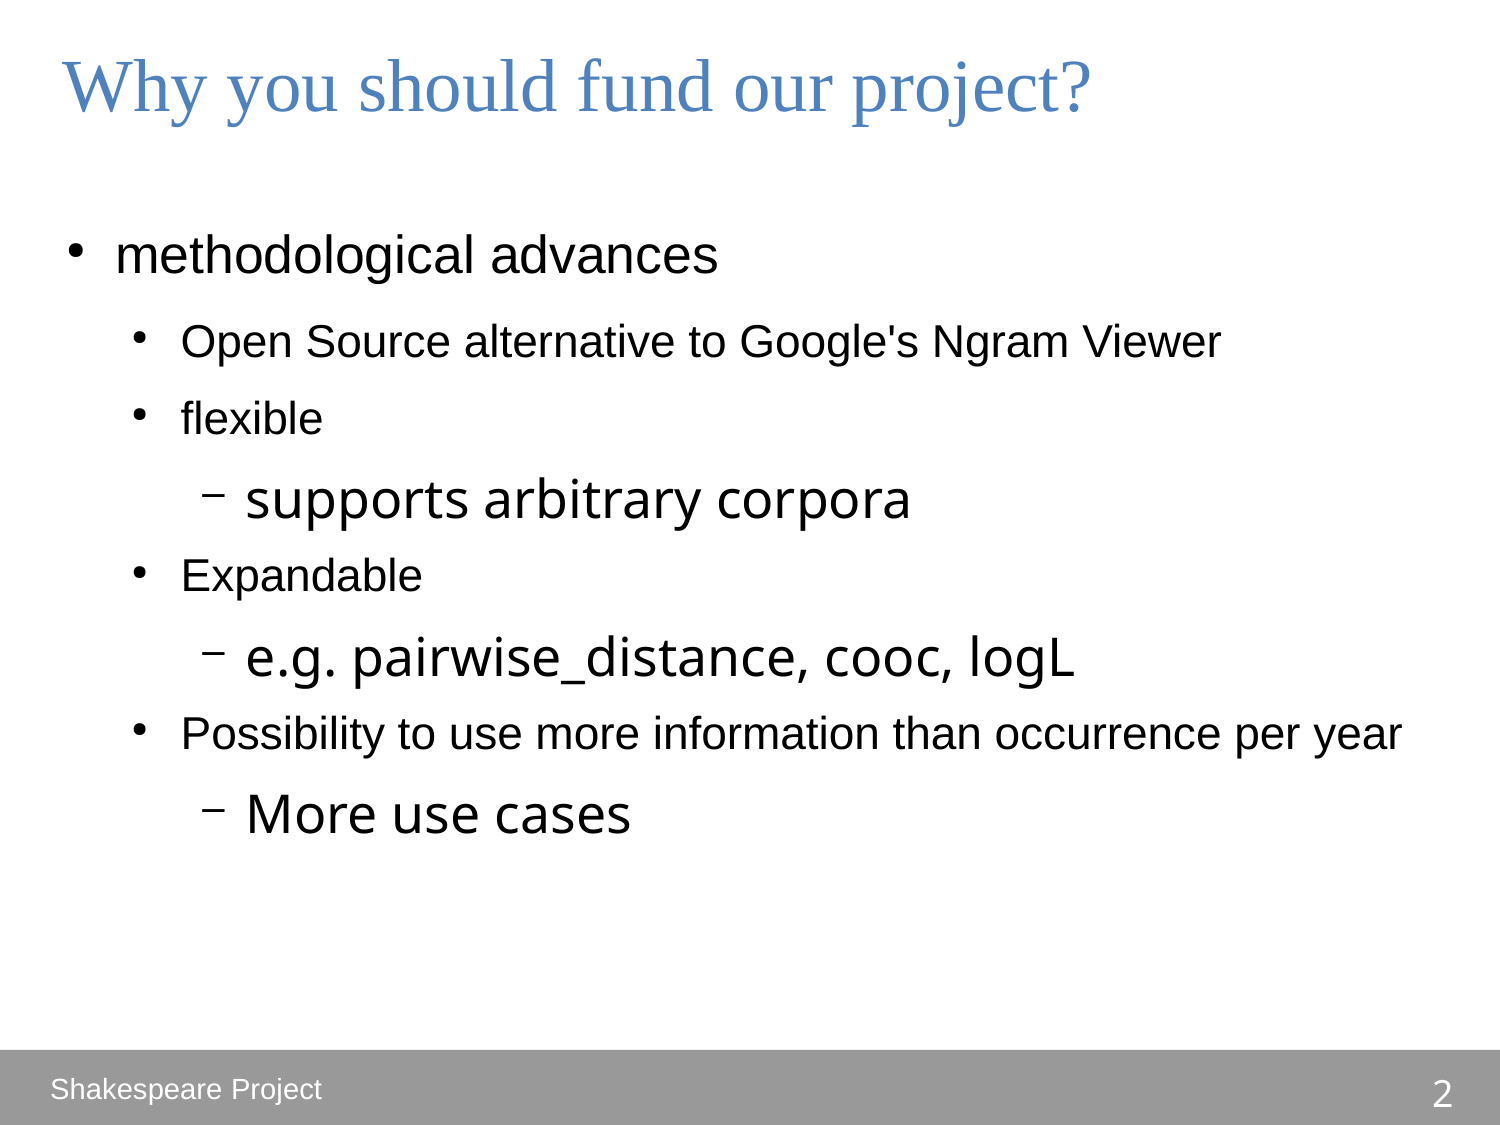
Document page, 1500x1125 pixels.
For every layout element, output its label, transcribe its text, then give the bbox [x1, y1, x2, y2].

slide_number <Nummer> [1417, 1062, 1477, 1111]
list methodological advances Open Source alternative to Google's Ngram Viewer flexible supports arbitrary corpora Expandable e.g. pairwise_distance, cooc, logL Possibility to use more information than occurrence per year More use cases [35, 212, 1423, 910]
title Why you should fund our project? [62, 12, 1450, 150]
footer Shakespeare Project [35, 1062, 1276, 1111]
